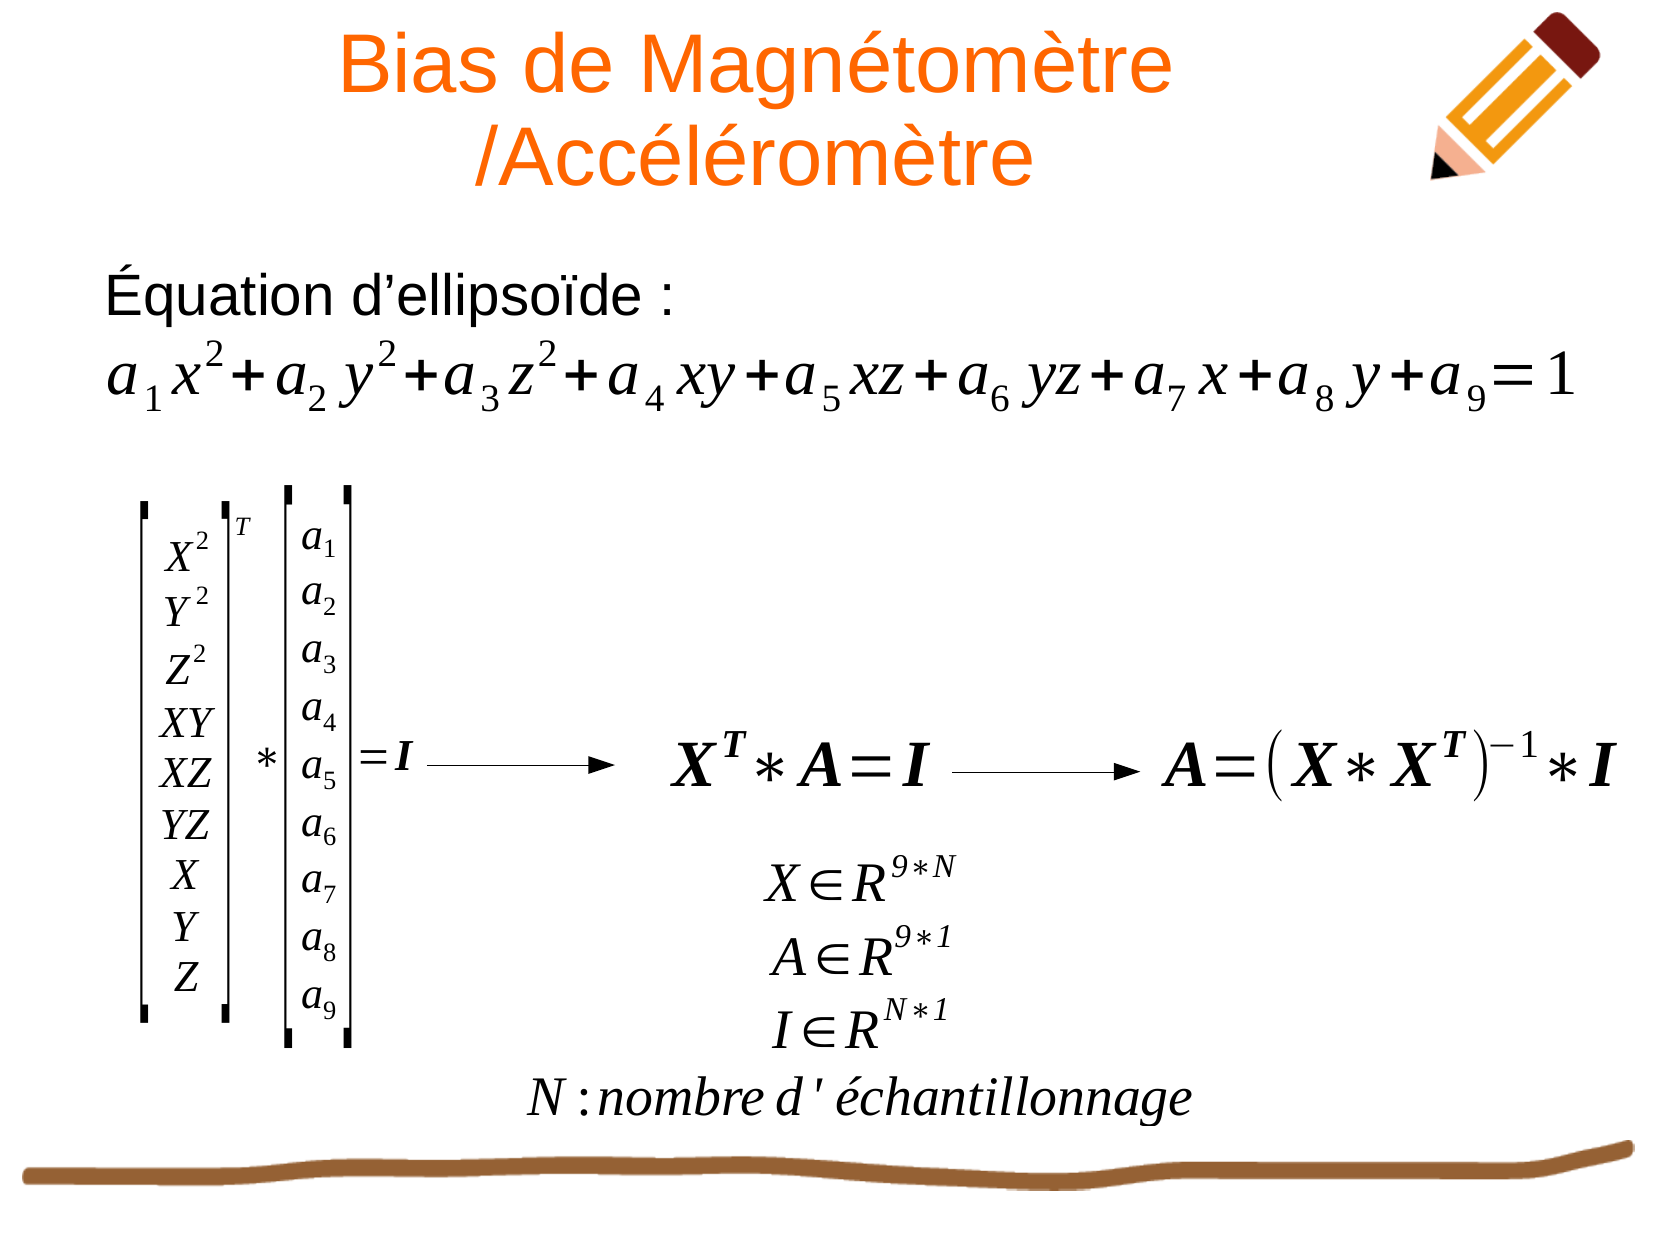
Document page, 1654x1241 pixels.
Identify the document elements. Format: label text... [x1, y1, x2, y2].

title Bias de Magnétomètre /Accéléromètre [82, 17, 1430, 204]
text_box Équation d’ellipsoïde : [90, 255, 931, 400]
picture [22, 1140, 1635, 1191]
chart [90, 330, 1592, 421]
chart [651, 720, 952, 803]
chart [510, 845, 1210, 1126]
chart [126, 483, 427, 1051]
chart [1139, 720, 1636, 808]
picture [1430, 12, 1601, 181]
